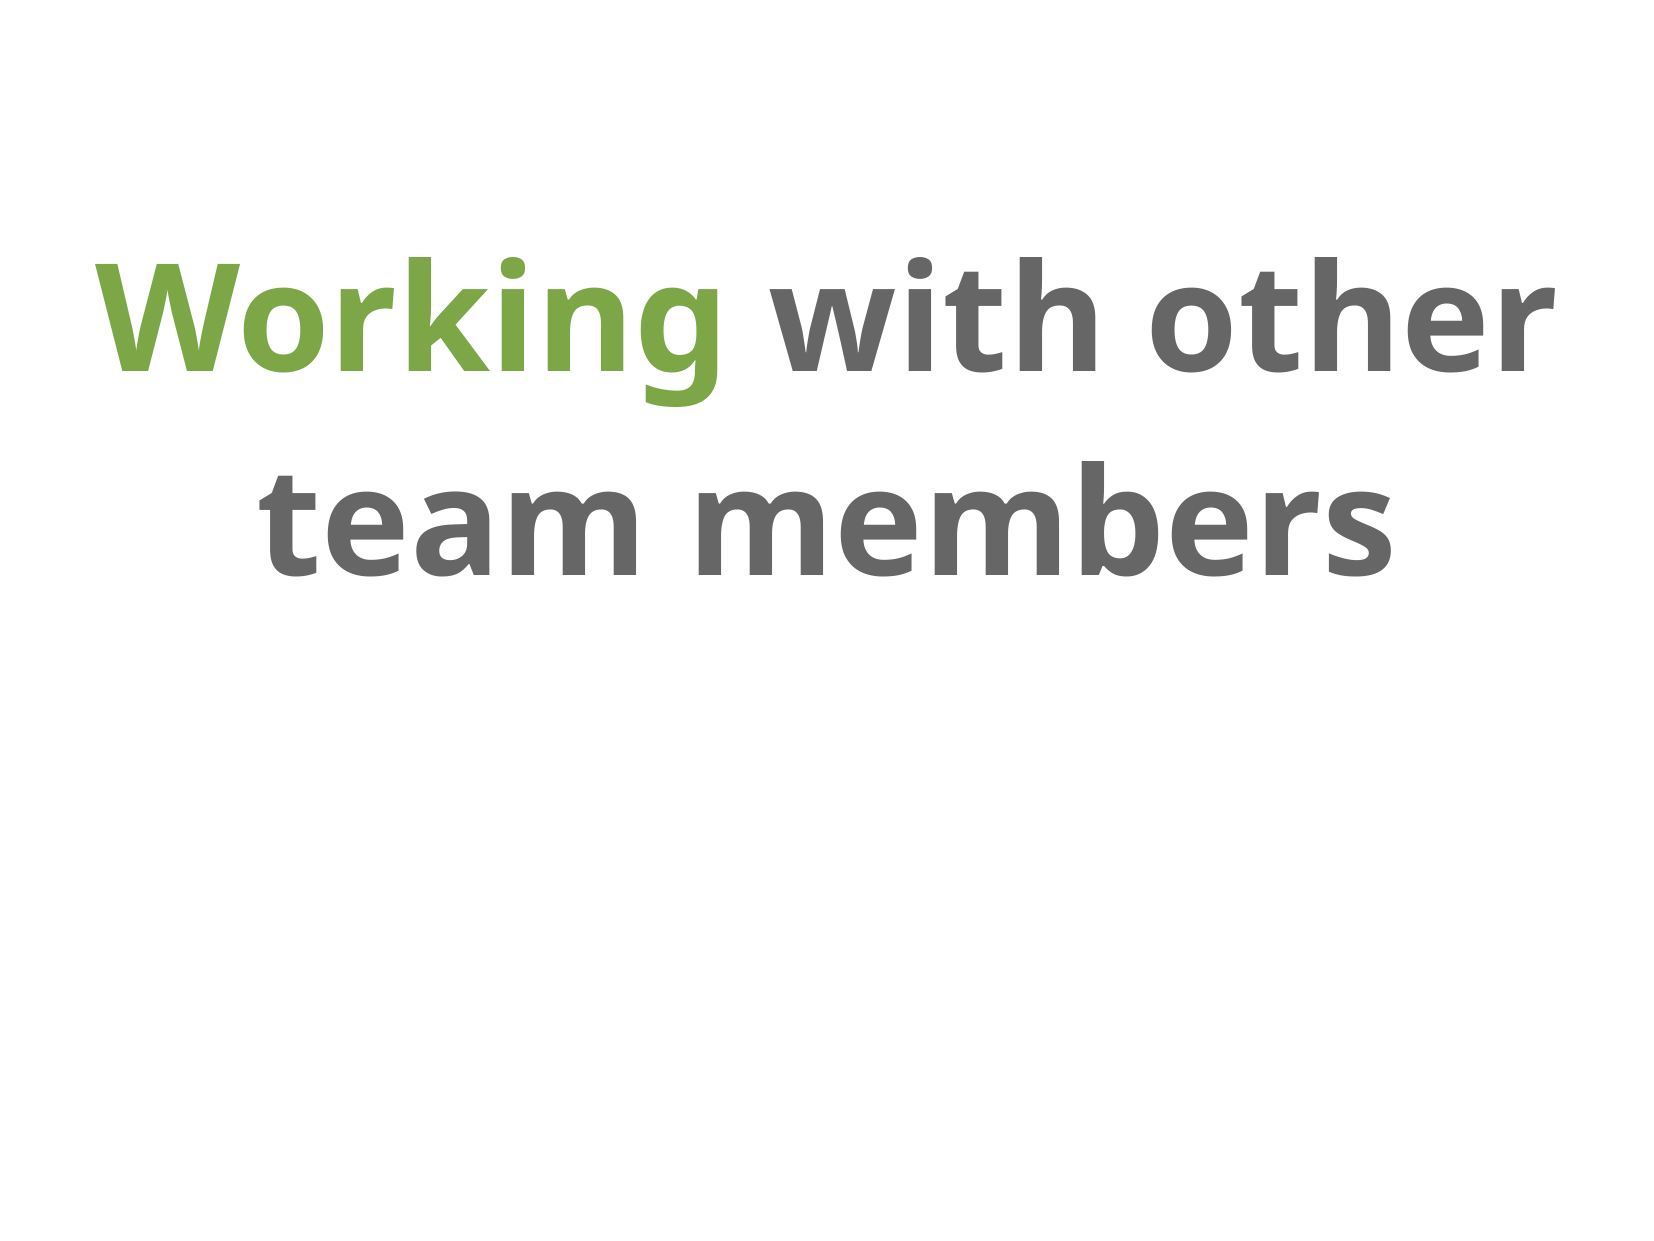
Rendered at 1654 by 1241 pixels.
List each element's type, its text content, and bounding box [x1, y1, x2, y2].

title Working with other team members [59, 57, 1595, 1182]
